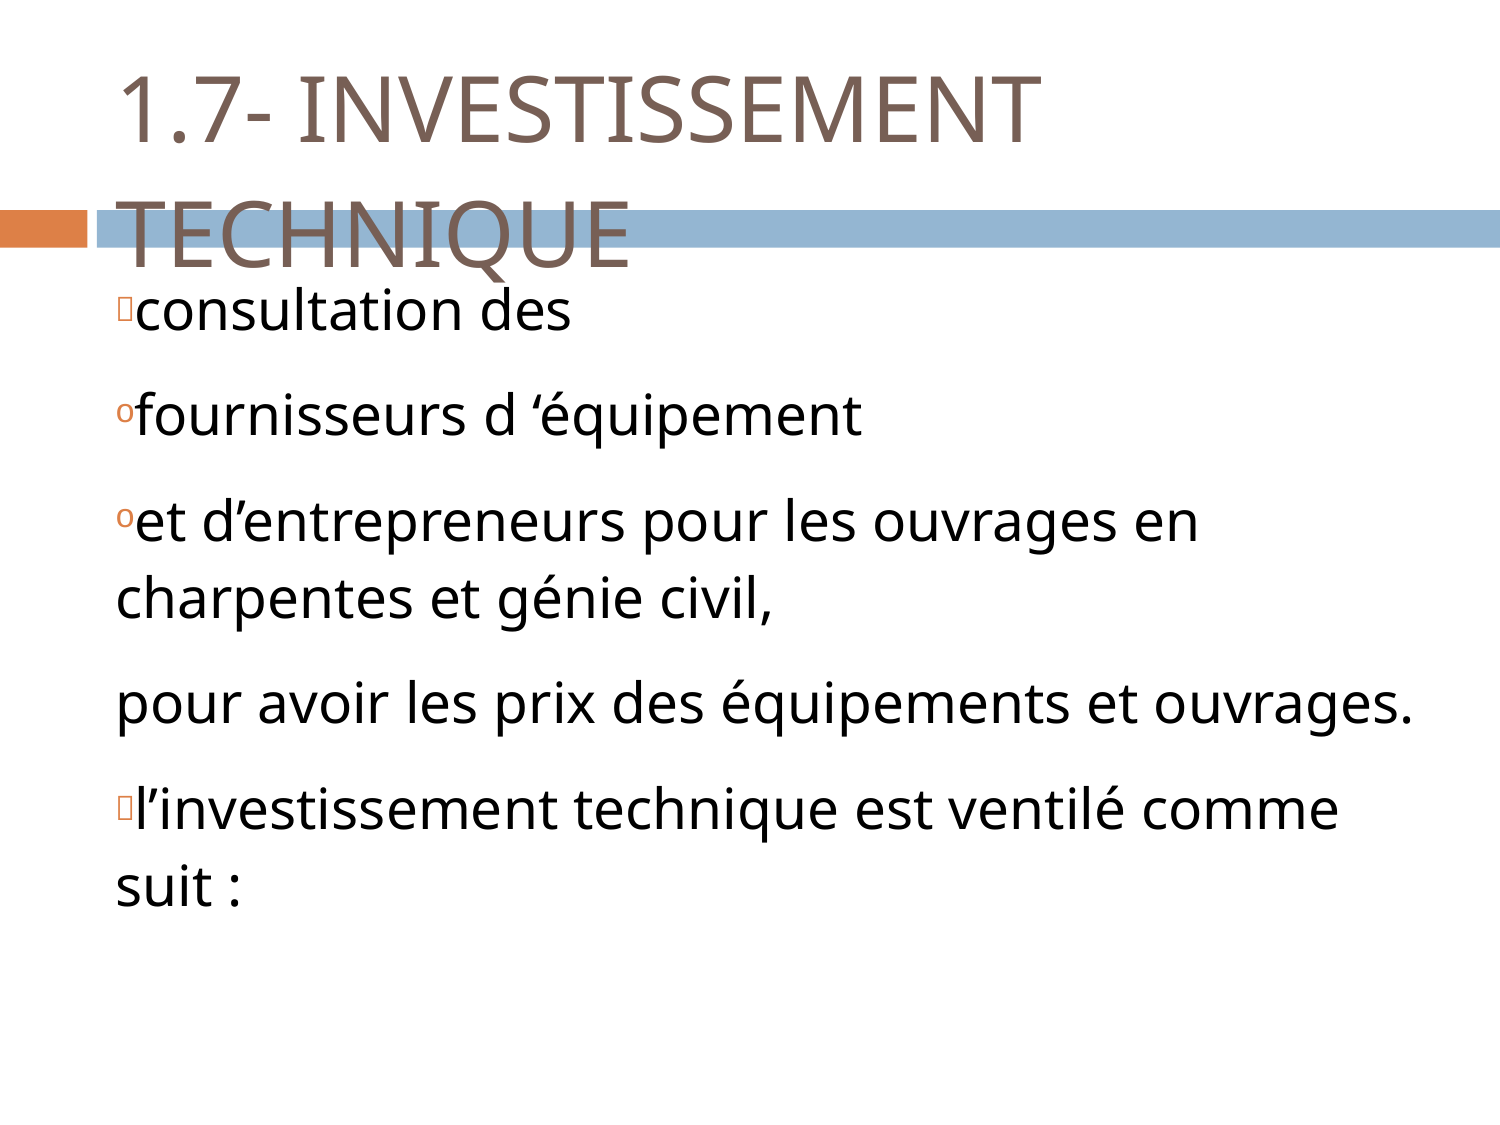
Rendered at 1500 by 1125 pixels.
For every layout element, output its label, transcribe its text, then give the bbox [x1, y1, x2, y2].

title 1.7- INVESTISSEMENT TECHNIQUE [100, 37, 1439, 200]
list consultation des fournisseurs d ‘équipement et d’entrepreneurs pour les ouvrages en charpentes et génie civil, pour avoir les prix des équipements et ouvrages. l’investissement technique est ventilé comme suit : [100, 262, 1439, 1001]
